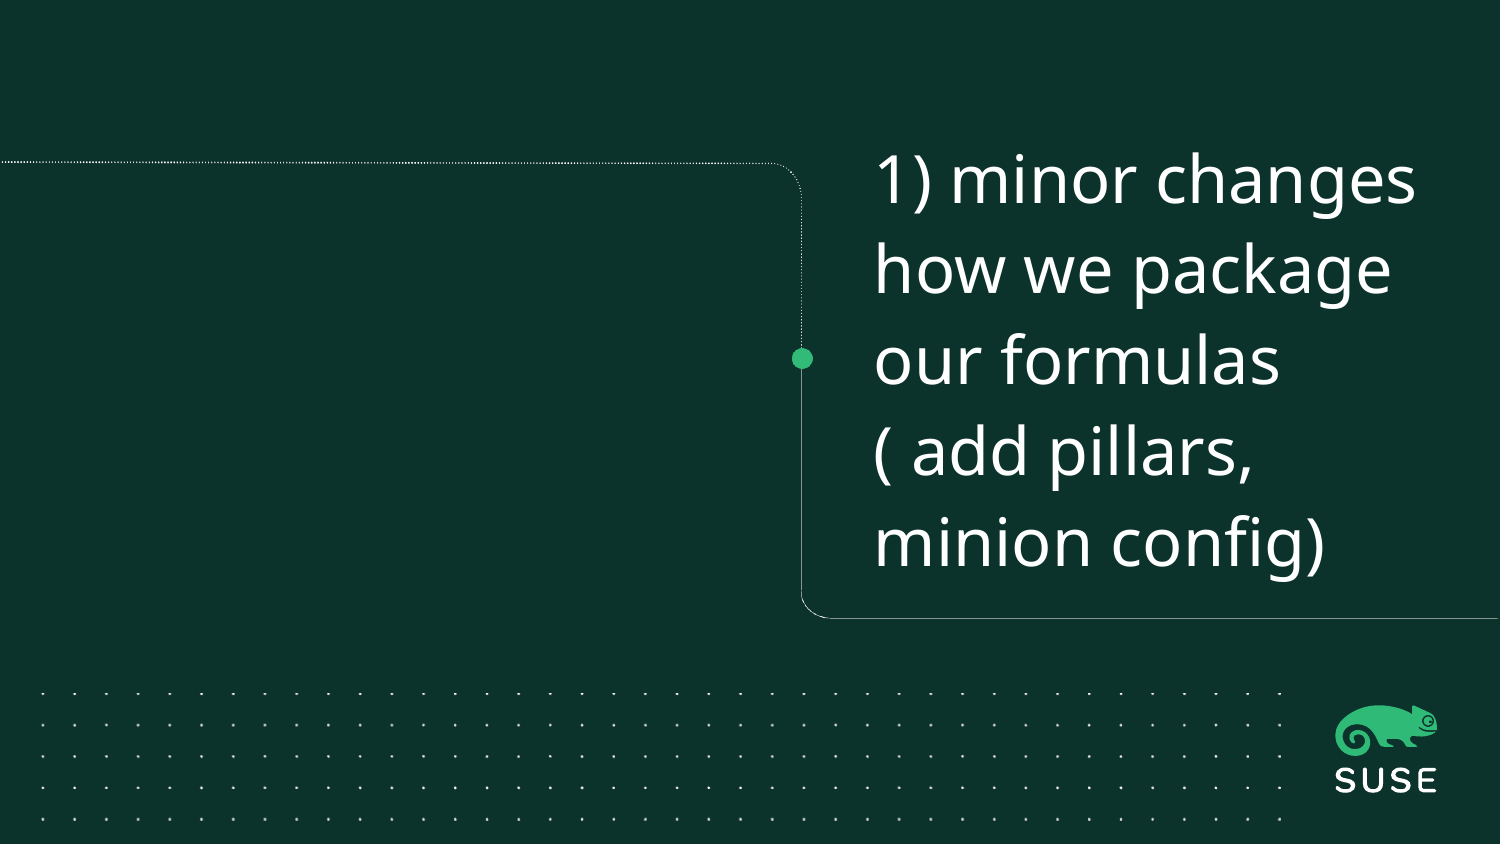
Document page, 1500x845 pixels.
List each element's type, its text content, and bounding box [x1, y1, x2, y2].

picture [1275, 555, 1293, 562]
picture [1022, 555, 1040, 562]
picture [0, 161, 1499, 619]
picture [1153, 555, 1171, 562]
title 1) minor changes how we package our formulas ( add pillars, minion config) [874, 163, 1426, 555]
